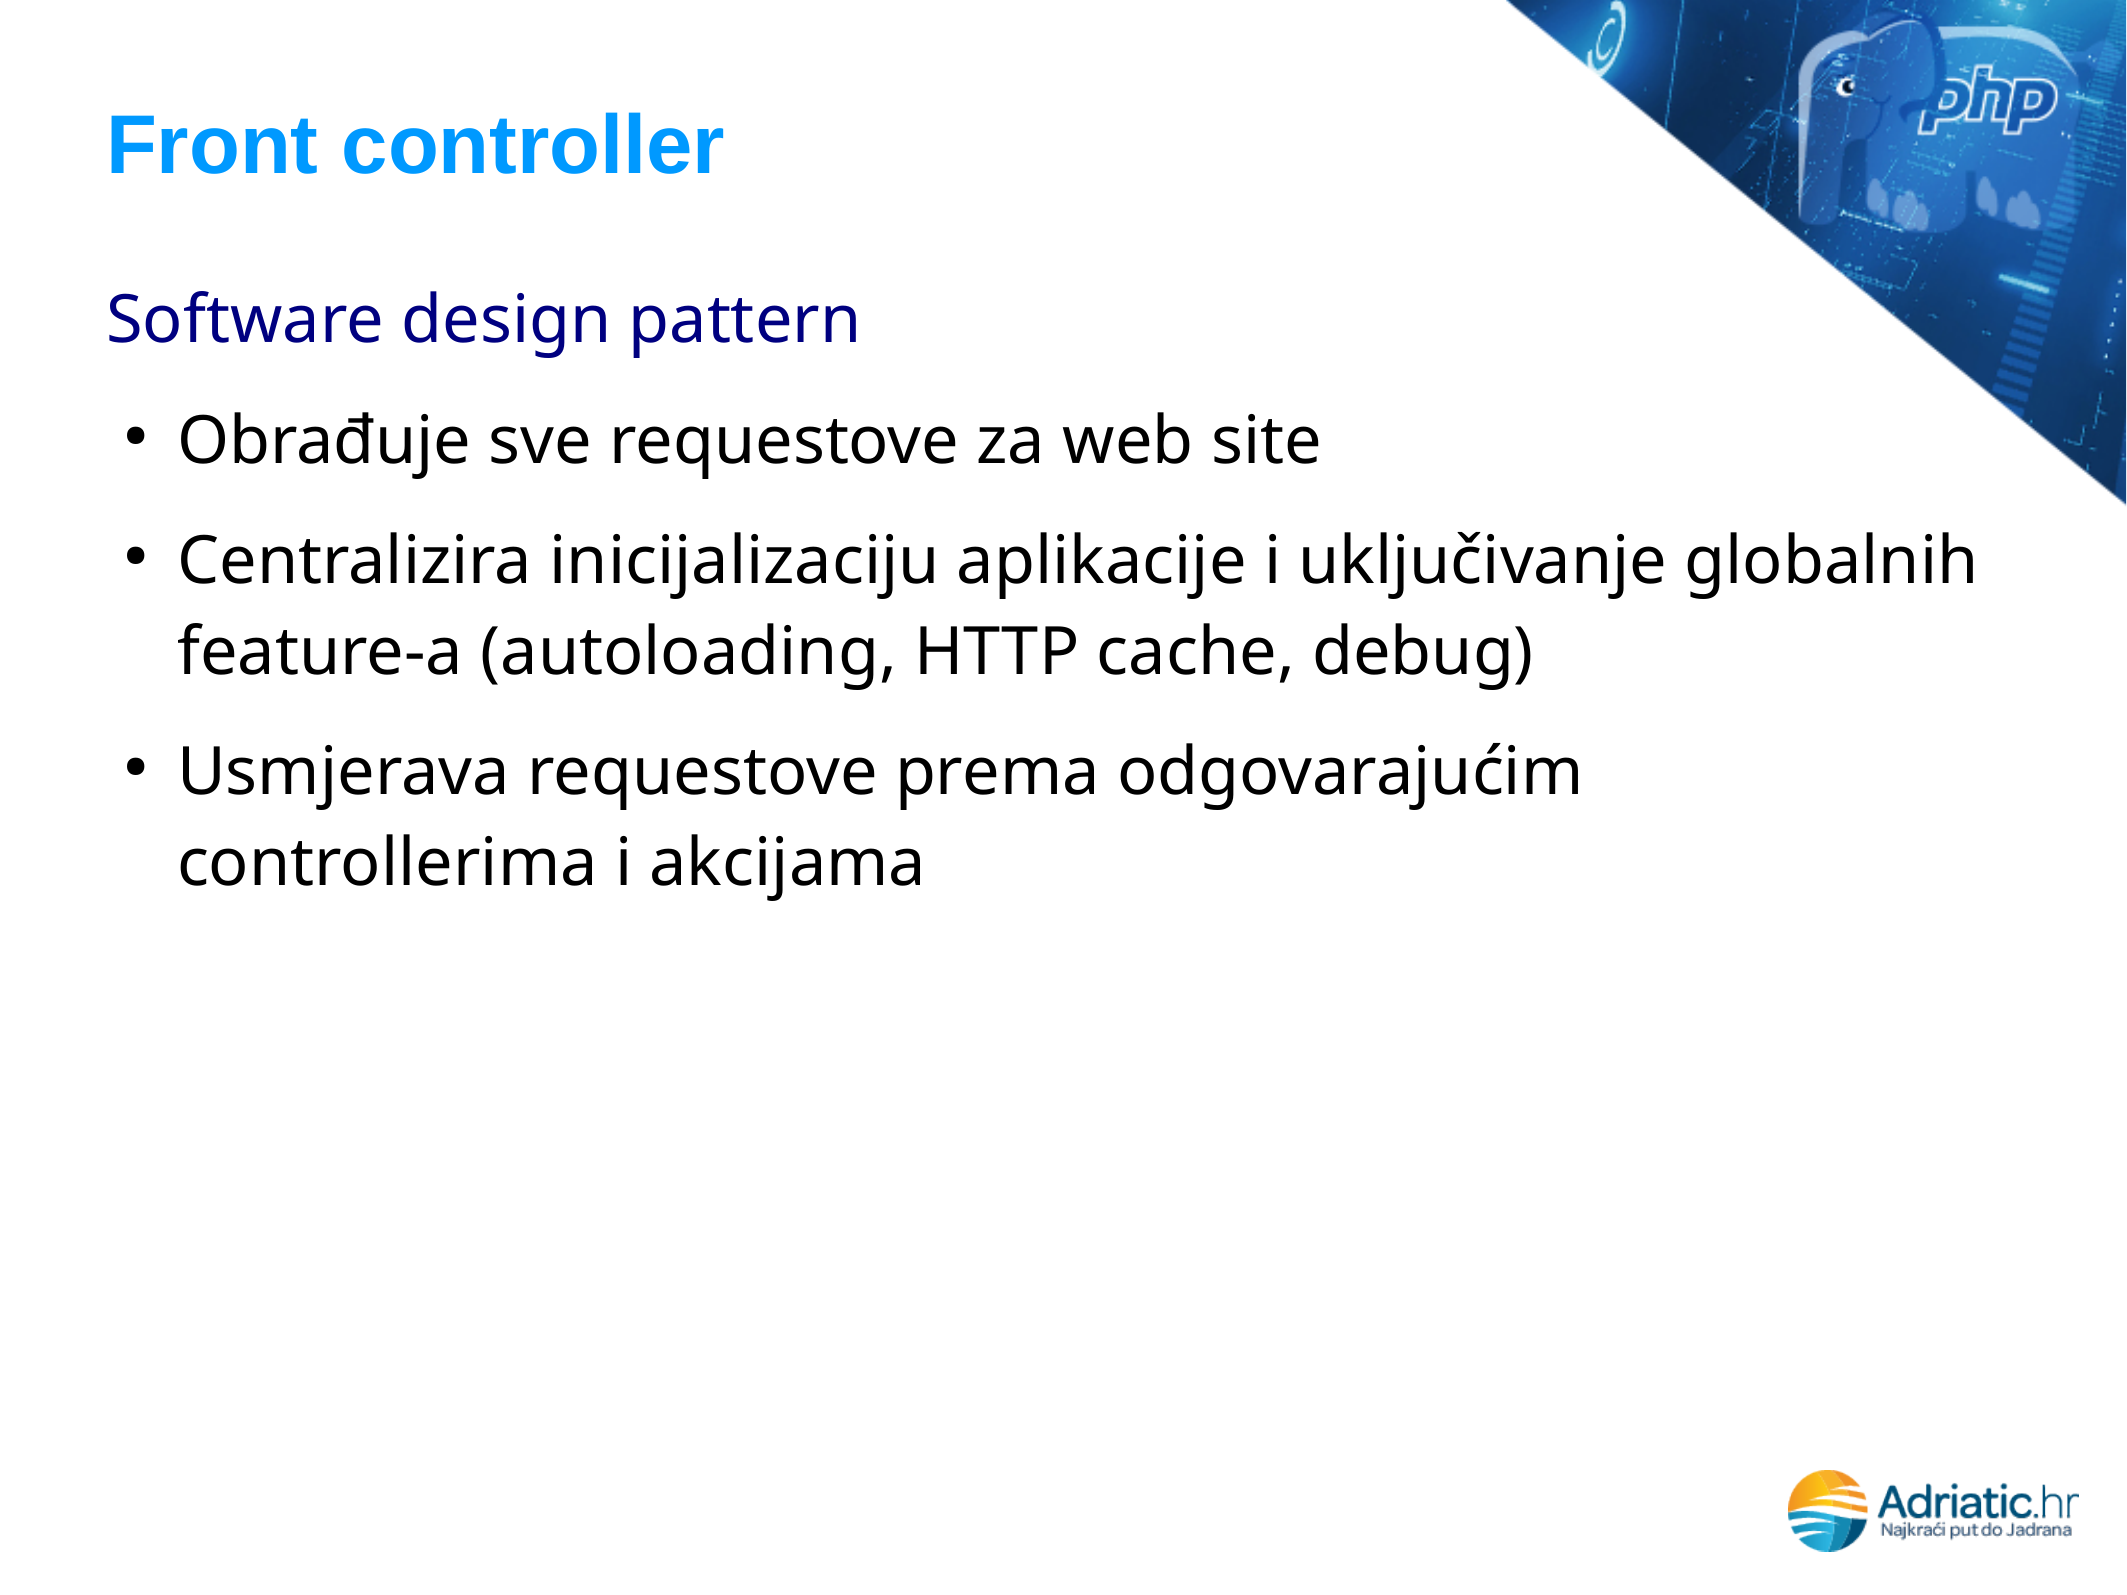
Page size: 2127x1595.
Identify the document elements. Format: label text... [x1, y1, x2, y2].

list Software design pattern Obrađuje sve requestove za web site Centralizira inicijalizaciju aplikacije i uključivanje globalnih feature-a (autoloading, HTTP cache, debug) Usmjerava requestove prema odgovarajućim controllerima i akcijama [106, 271, 2020, 1453]
picture [1788, 1470, 2079, 1552]
picture [1505, 0, 2127, 625]
title Front controller [106, 70, 1630, 219]
